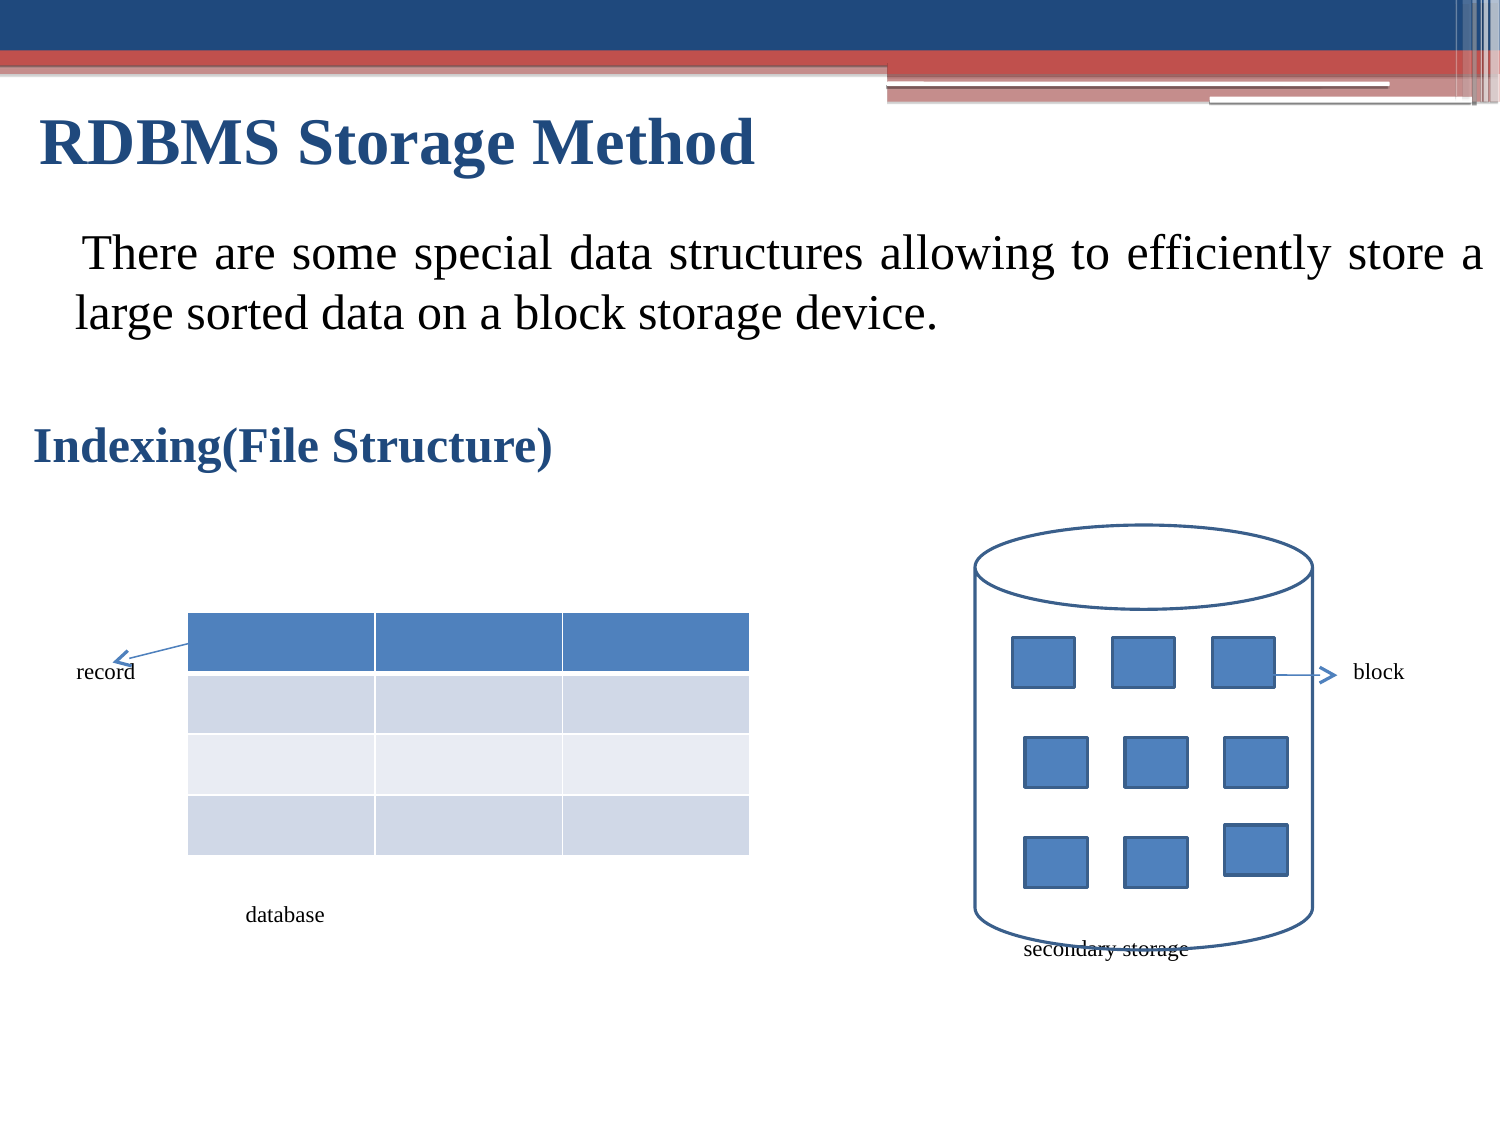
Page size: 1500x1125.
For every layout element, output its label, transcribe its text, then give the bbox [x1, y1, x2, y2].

table_cell [188, 676, 374, 733]
table_cell [376, 735, 562, 794]
text_box [1124, 737, 1188, 788]
text_box [1224, 737, 1288, 788]
table_cell [188, 735, 374, 794]
table_header [563, 613, 749, 671]
list There are some special data structures allowing to efficiently store a large sorted data on a block storage device. Indexing(File Structure) record block database secondary storage [0, 212, 1500, 1125]
text_box [1024, 837, 1088, 888]
text_box [1024, 737, 1088, 788]
title RDBMS Storage Method [24, 75, 1463, 200]
text_box [1012, 637, 1075, 688]
table_cell [563, 676, 749, 733]
text_box [1212, 637, 1275, 688]
text_box [1112, 637, 1175, 688]
table_cell [563, 796, 749, 855]
text_box [1124, 837, 1188, 888]
table_cell [376, 676, 562, 733]
text_box [1224, 825, 1288, 875]
table_header [188, 613, 374, 671]
table_cell [563, 735, 749, 794]
table_header [376, 613, 562, 671]
table_cell [376, 796, 562, 855]
table_cell [188, 796, 374, 855]
